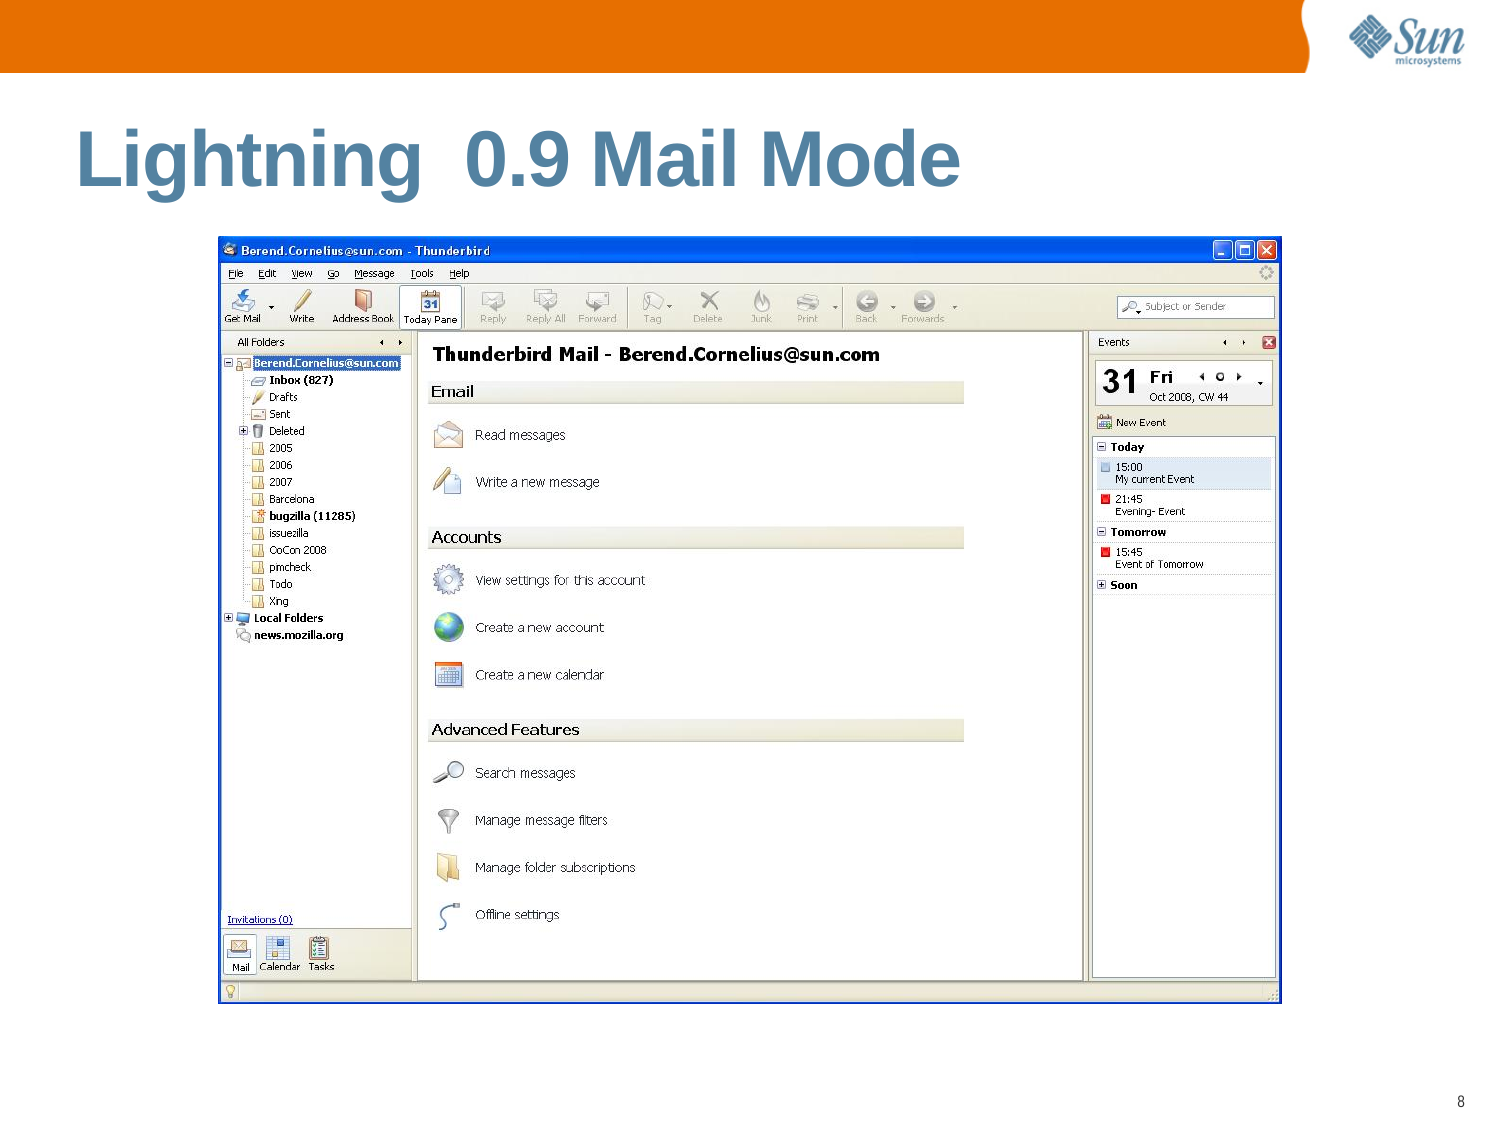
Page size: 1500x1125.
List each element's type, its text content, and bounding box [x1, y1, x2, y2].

picture [0, 0, 1500, 73]
picture [218, 236, 1282, 1004]
title Lightning 0.9 Mail Mode [75, 123, 1437, 227]
